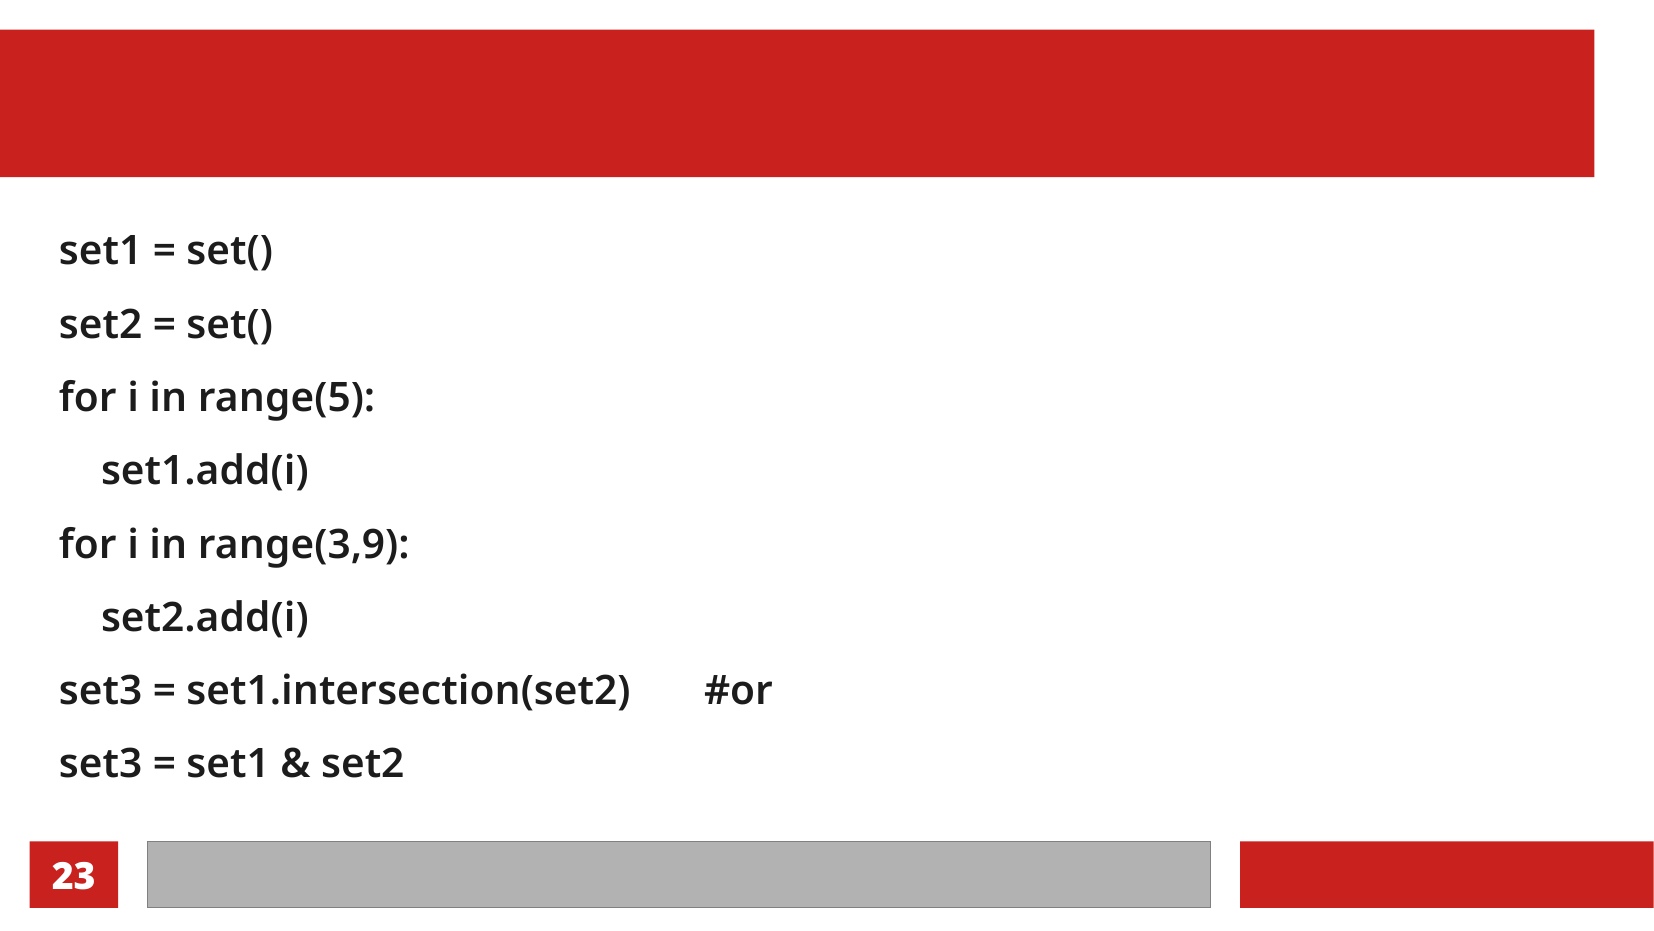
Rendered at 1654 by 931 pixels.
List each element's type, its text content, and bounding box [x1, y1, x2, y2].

list set1 = set() set2 = set() for i in range(5): set1.add(i) for i in range(3,9): set2.add(i) set3 = set1.intersection(set2) #or set3 = set1 & set2 [59, 221, 1565, 798]
